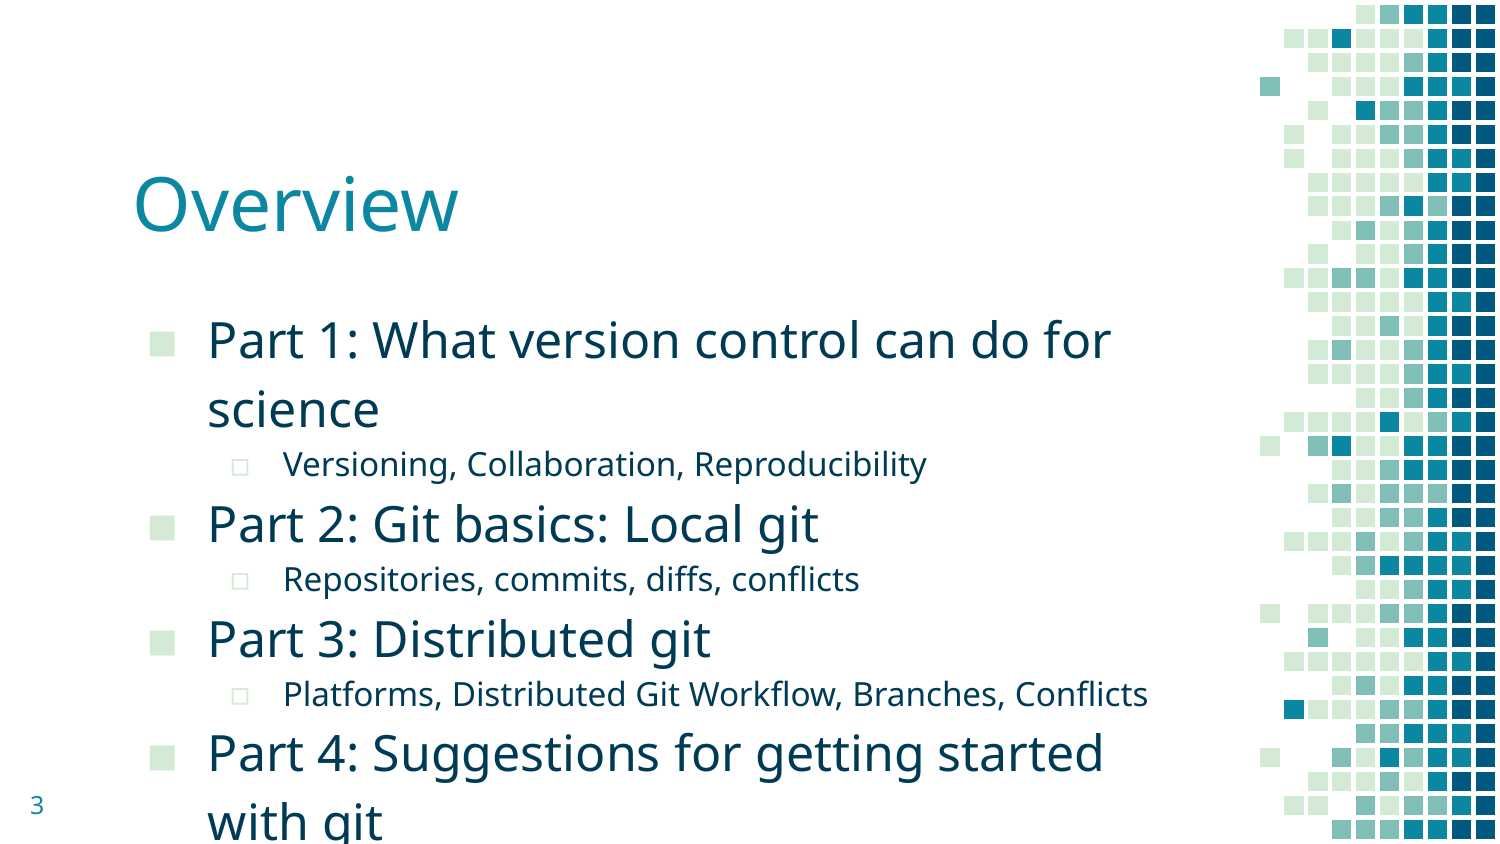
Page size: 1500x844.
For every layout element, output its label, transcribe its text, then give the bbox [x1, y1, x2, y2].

slide_number <number> [15, 774, 105, 839]
title Overview [117, 121, 1227, 262]
list Part 1: What version control can do for science Versioning, Collaboration, Reproducibility Part 2: Git basics: Local git Repositories, commits, diffs, conflicts Part 3: Distributed git Platforms, Distributed Git Workflow, Branches, Conflicts Part 4: Suggestions for getting started with git Git, GitHub, IDE integration [117, 284, 1227, 774]
